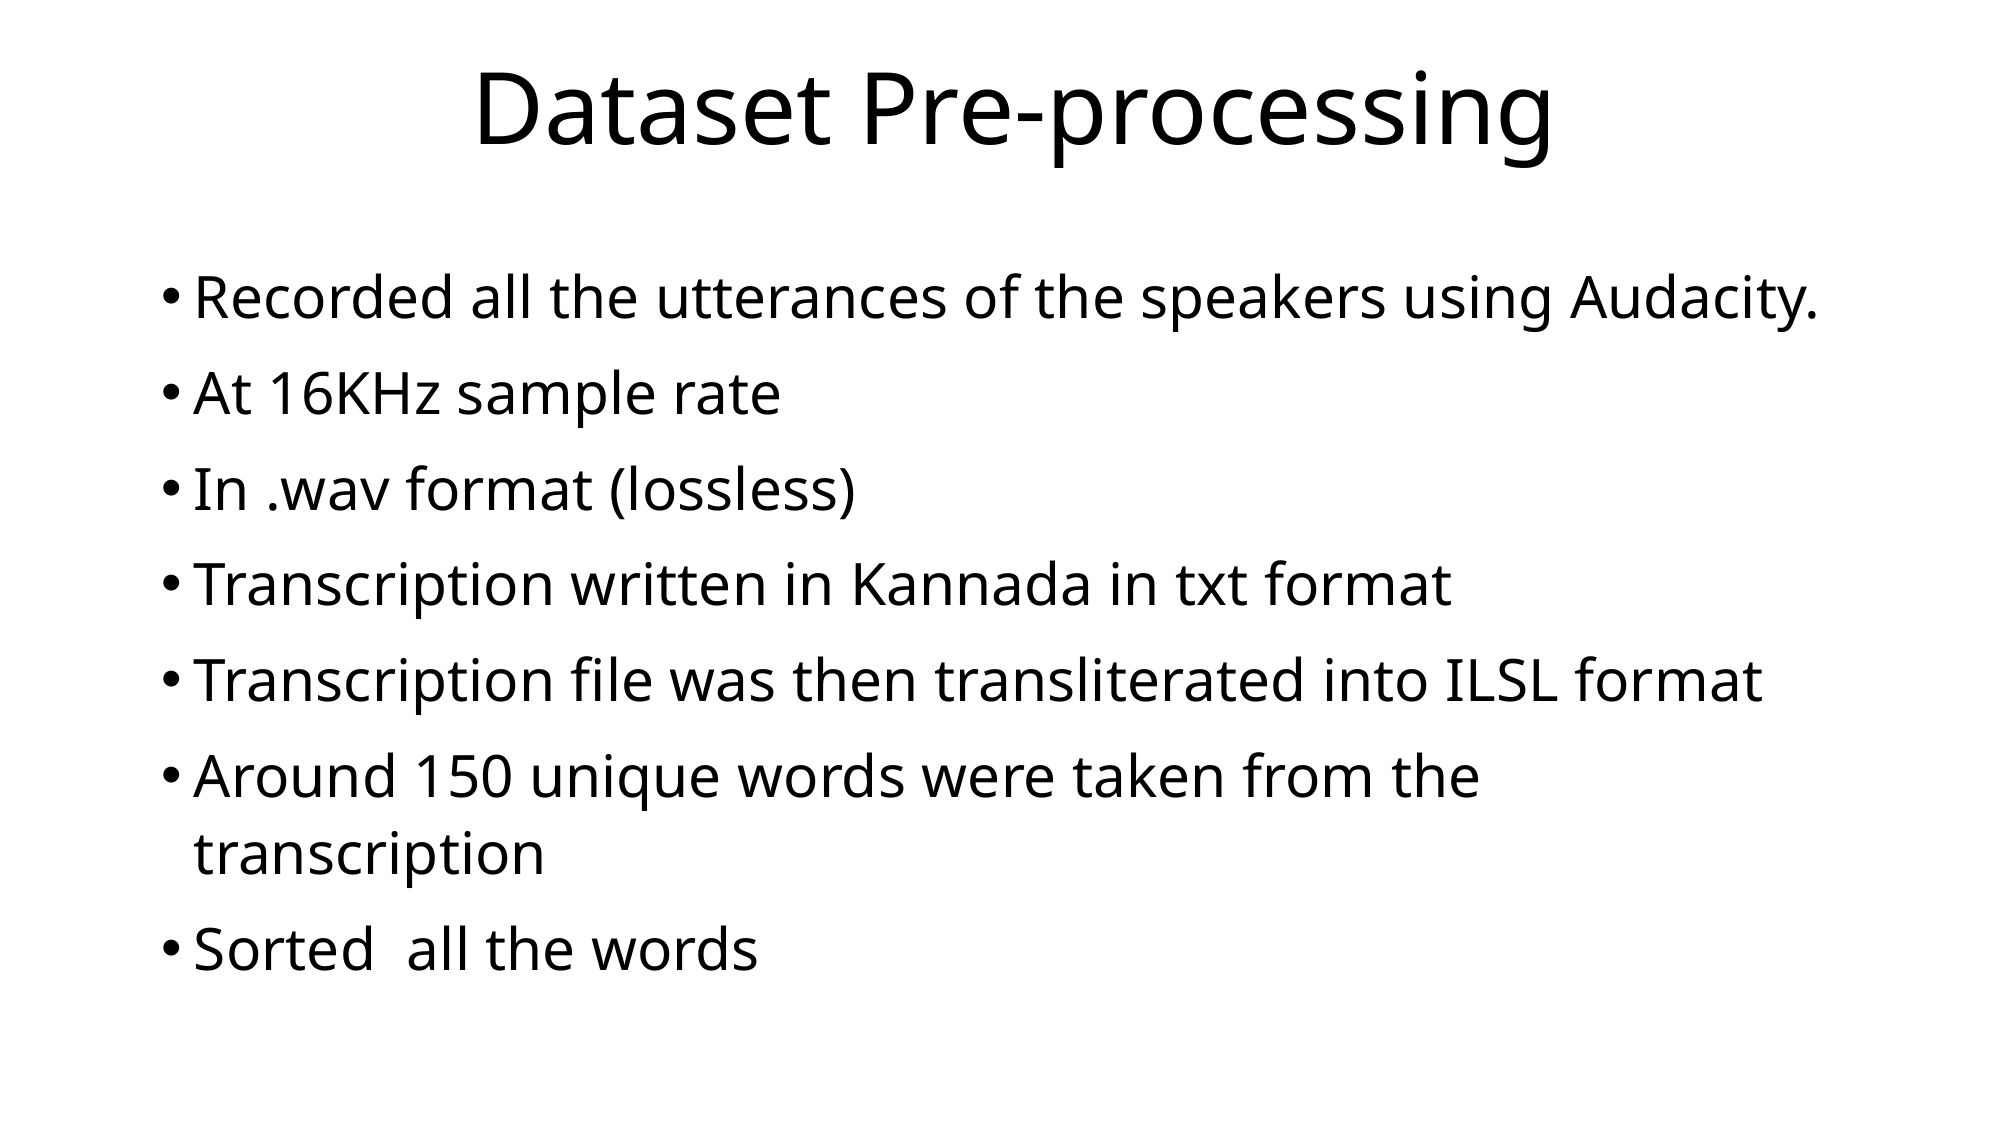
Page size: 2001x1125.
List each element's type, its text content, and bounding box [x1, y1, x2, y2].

text_box Recorded all the utterances of the speakers using Audacity. At 16KHz sample rate In .wav format (lossless) Transcription written in Kannada in txt format Transcription file was then transliterated into ILSL format Around 150 unique words were taken from the transcription Sorted all the words [146, 245, 1854, 1053]
text_box Dataset Pre-processing [249, 37, 1780, 193]
